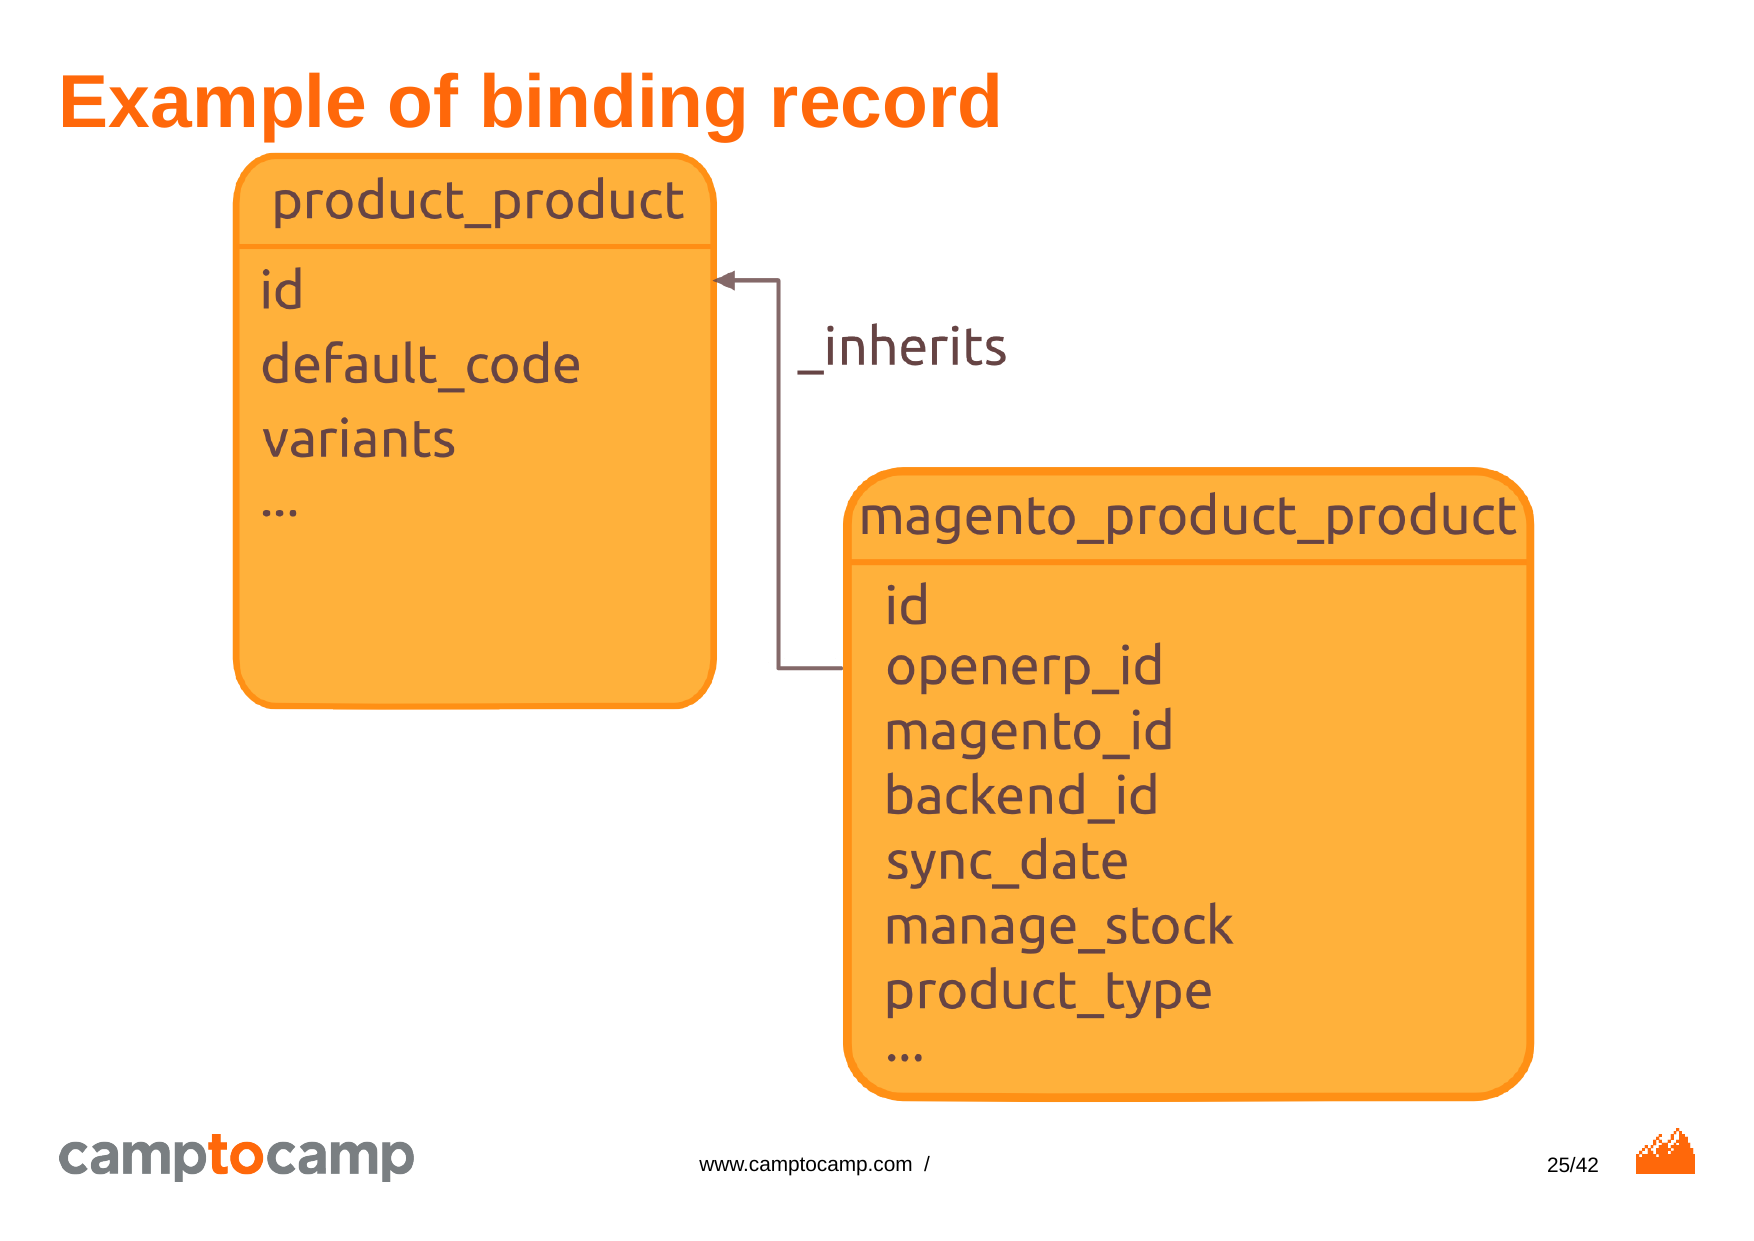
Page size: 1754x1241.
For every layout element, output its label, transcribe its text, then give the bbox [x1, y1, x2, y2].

title Example of binding record [59, 59, 1695, 247]
picture [1636, 1128, 1695, 1174]
picture [206, 123, 1538, 1123]
picture [59, 1134, 414, 1182]
